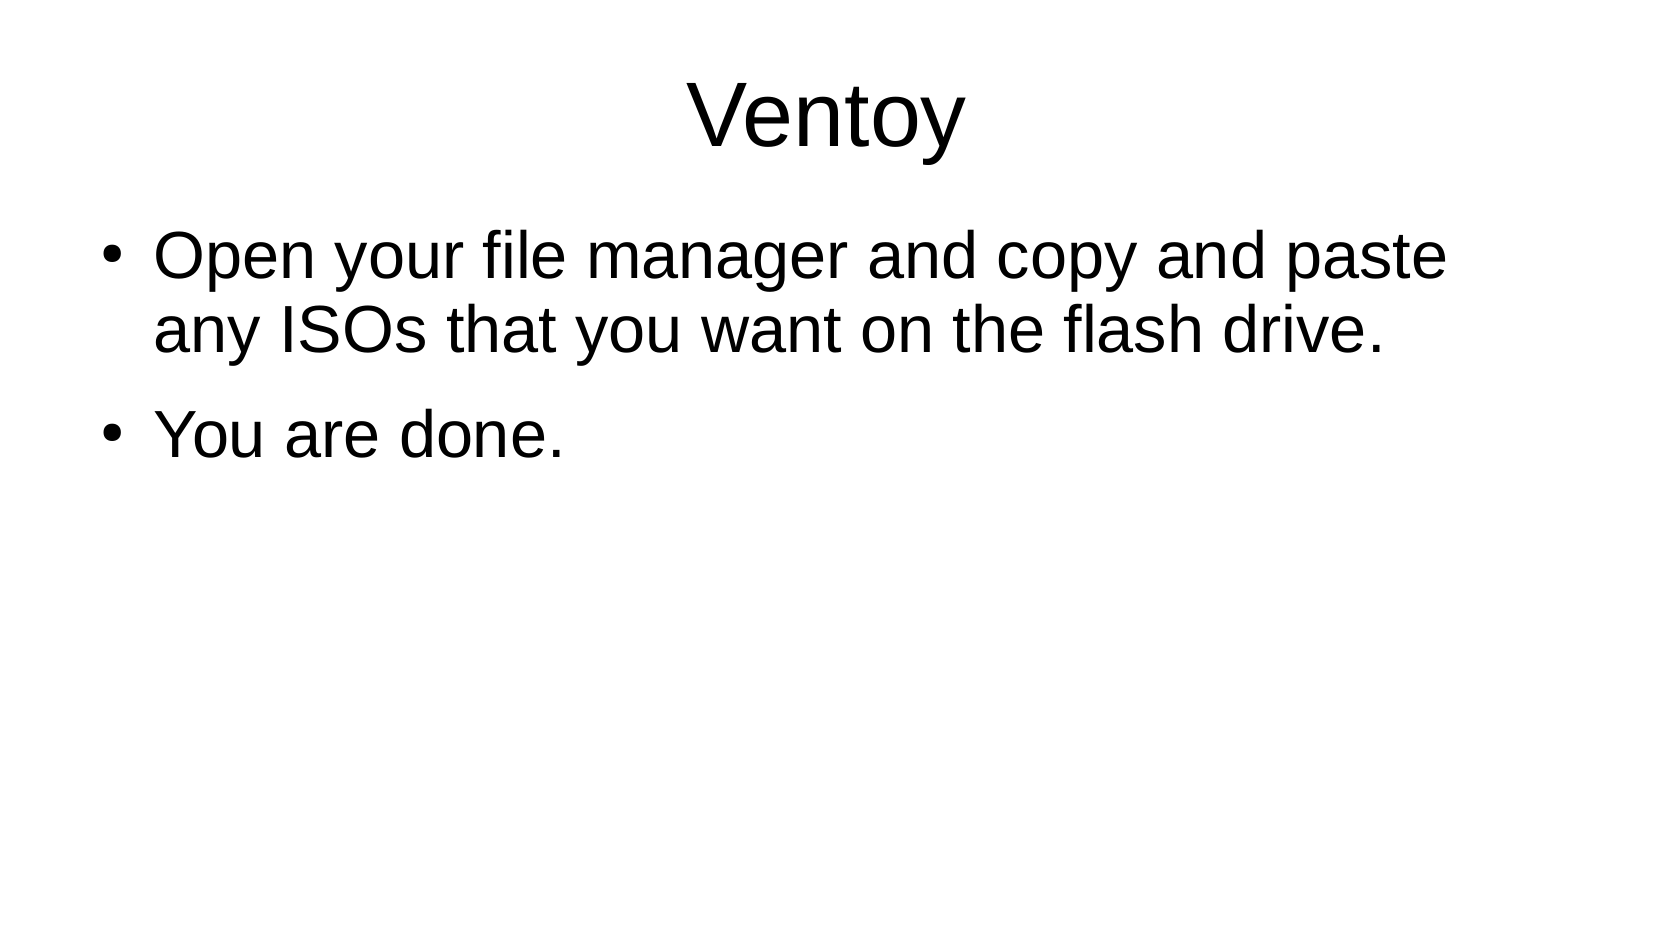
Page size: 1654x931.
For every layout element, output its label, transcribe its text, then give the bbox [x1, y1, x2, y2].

title Ventoy [82, 37, 1571, 193]
list Open your file manager and copy and paste any ISOs that you want on the flash drive. You are done. [82, 217, 1571, 758]
